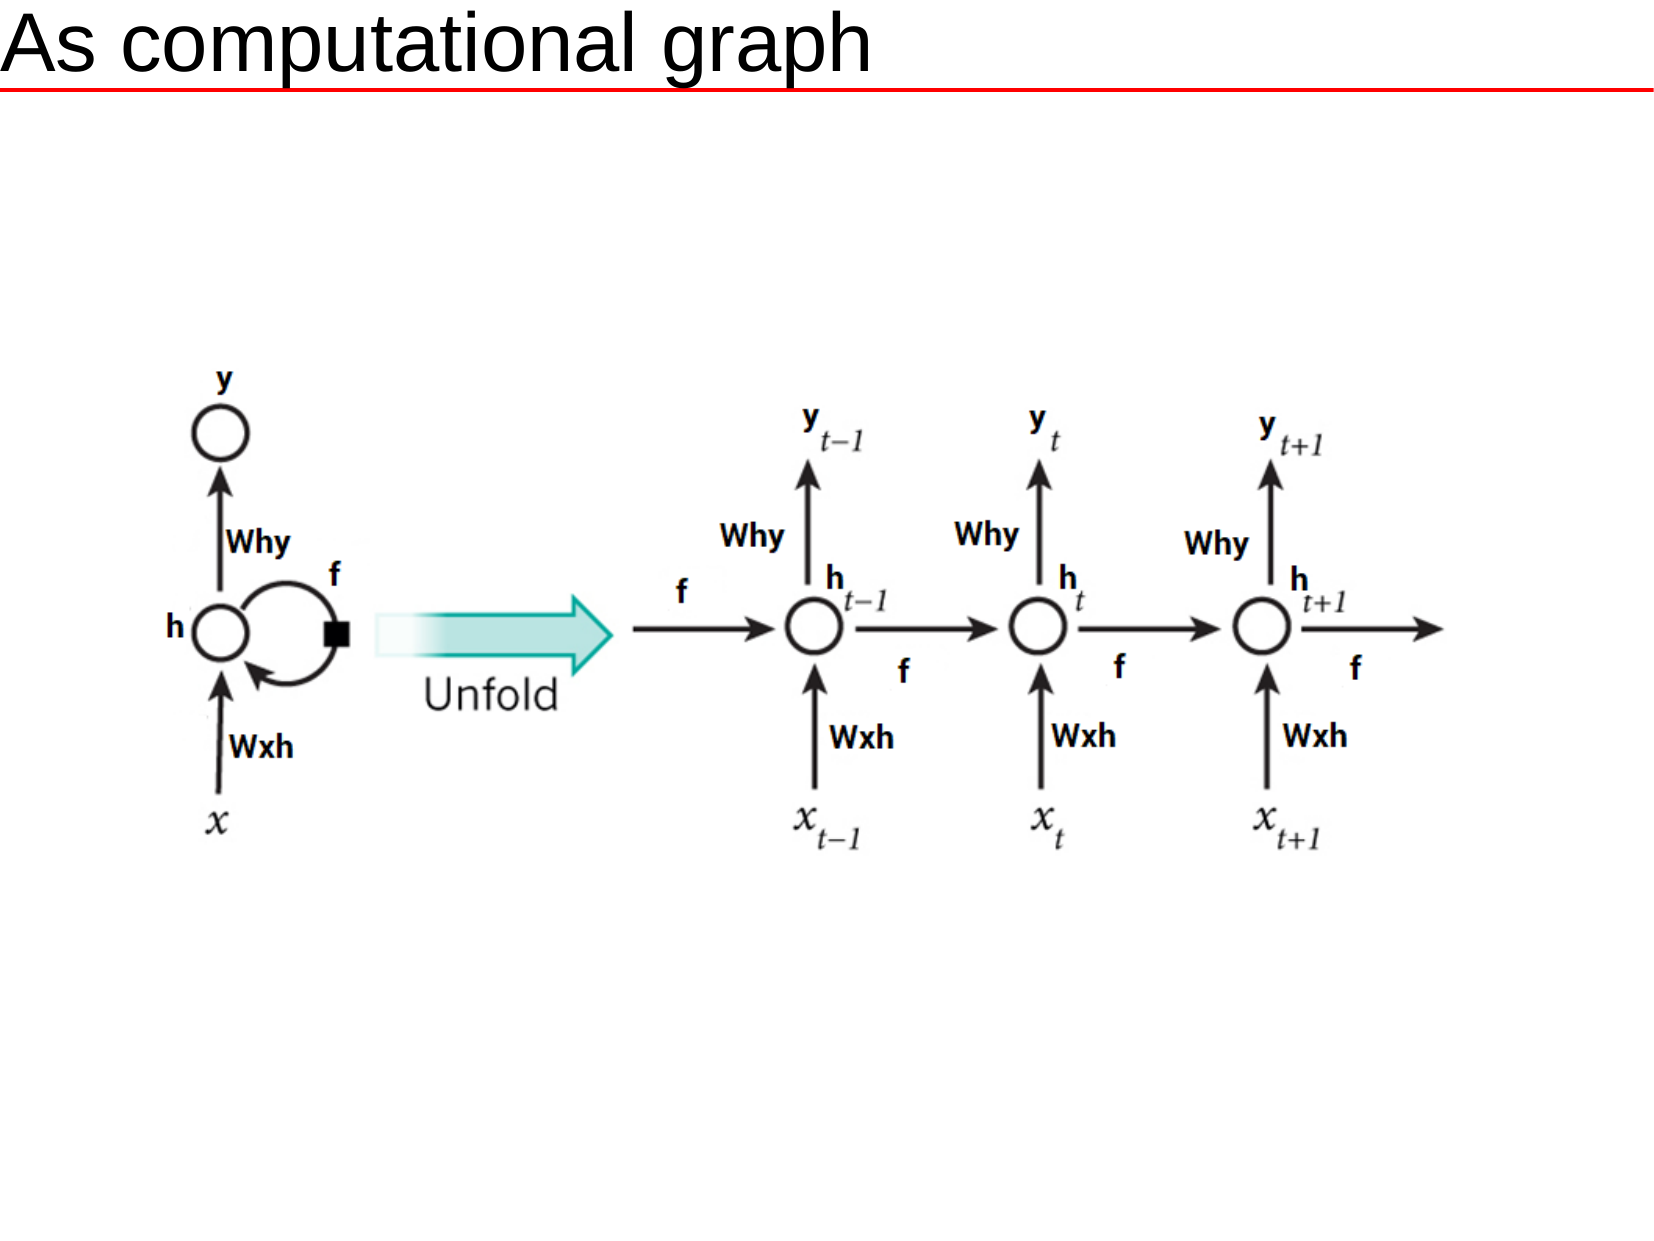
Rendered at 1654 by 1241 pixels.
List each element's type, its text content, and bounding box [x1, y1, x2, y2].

picture [146, 342, 1511, 899]
title As computational graph [0, 0, 1489, 90]
